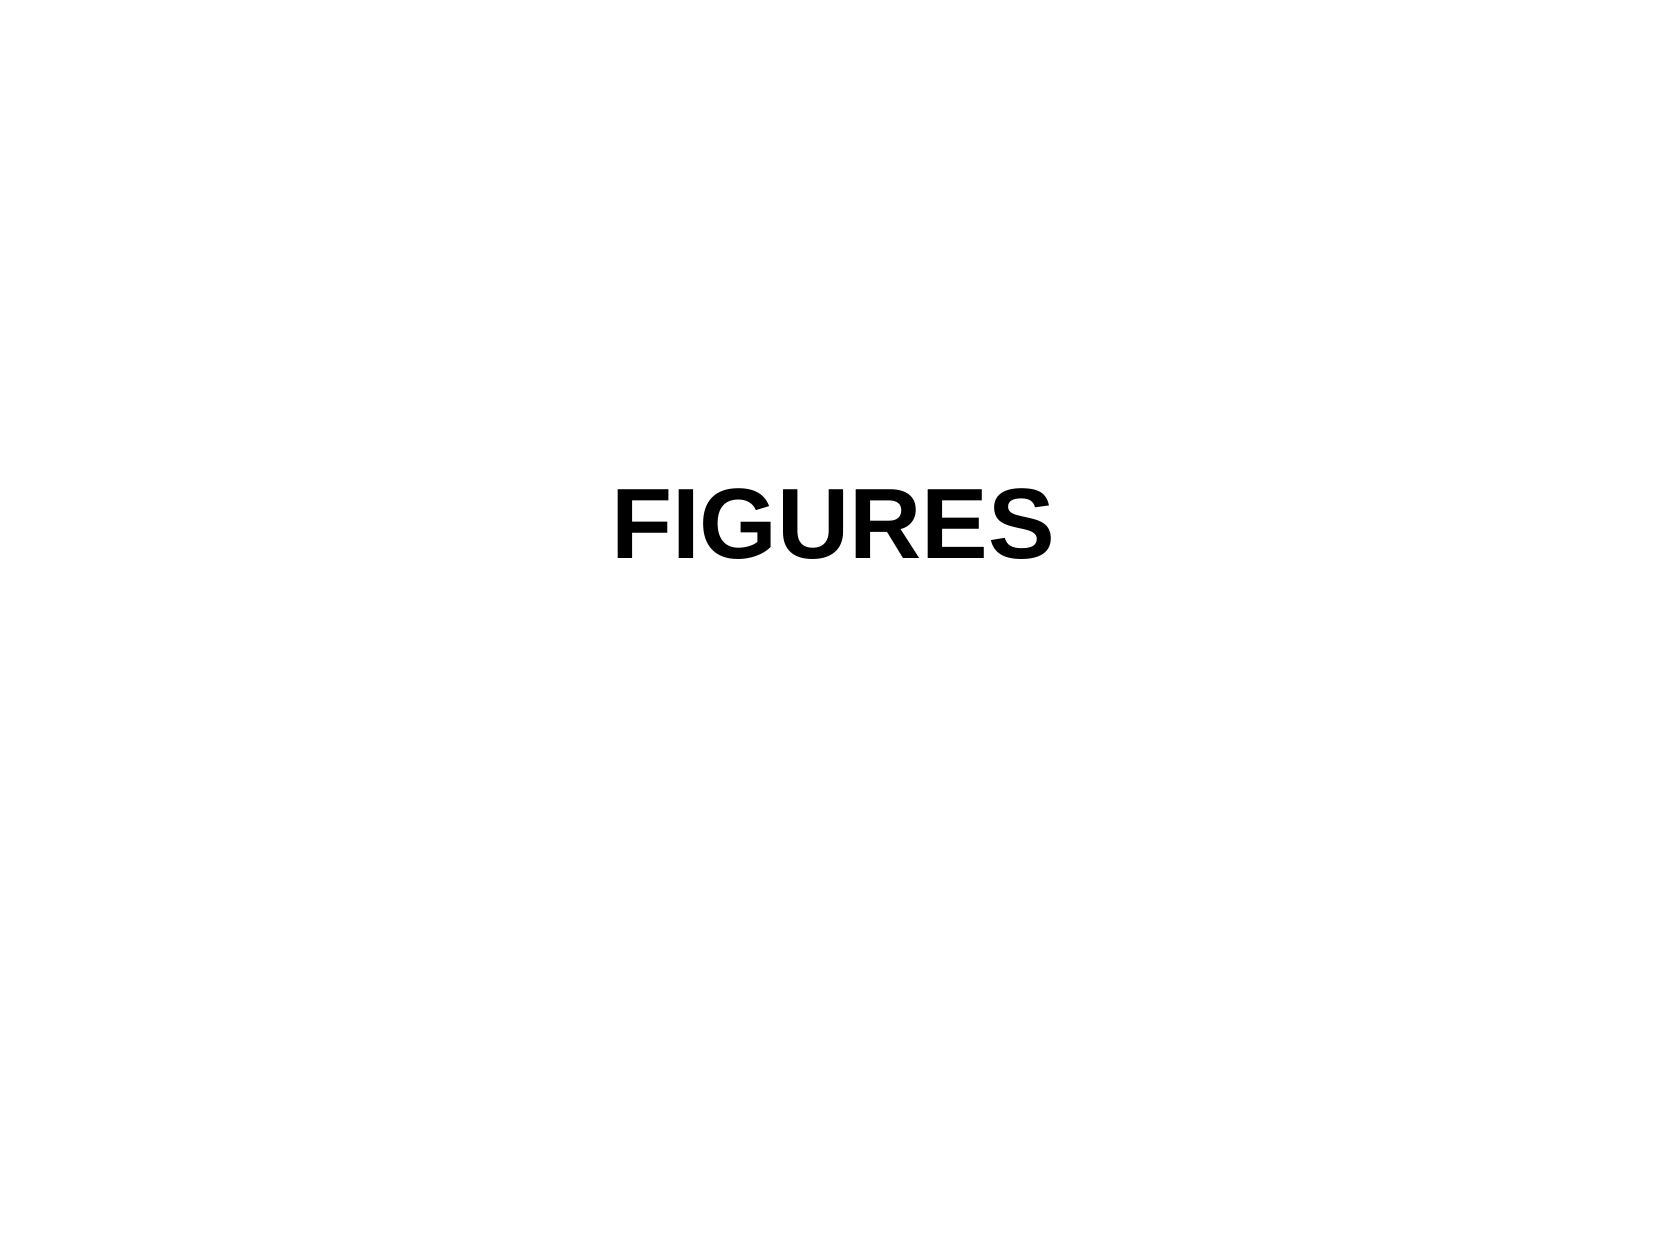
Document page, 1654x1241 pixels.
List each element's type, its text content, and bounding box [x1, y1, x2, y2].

text_box FIGURES [596, 460, 1087, 588]
